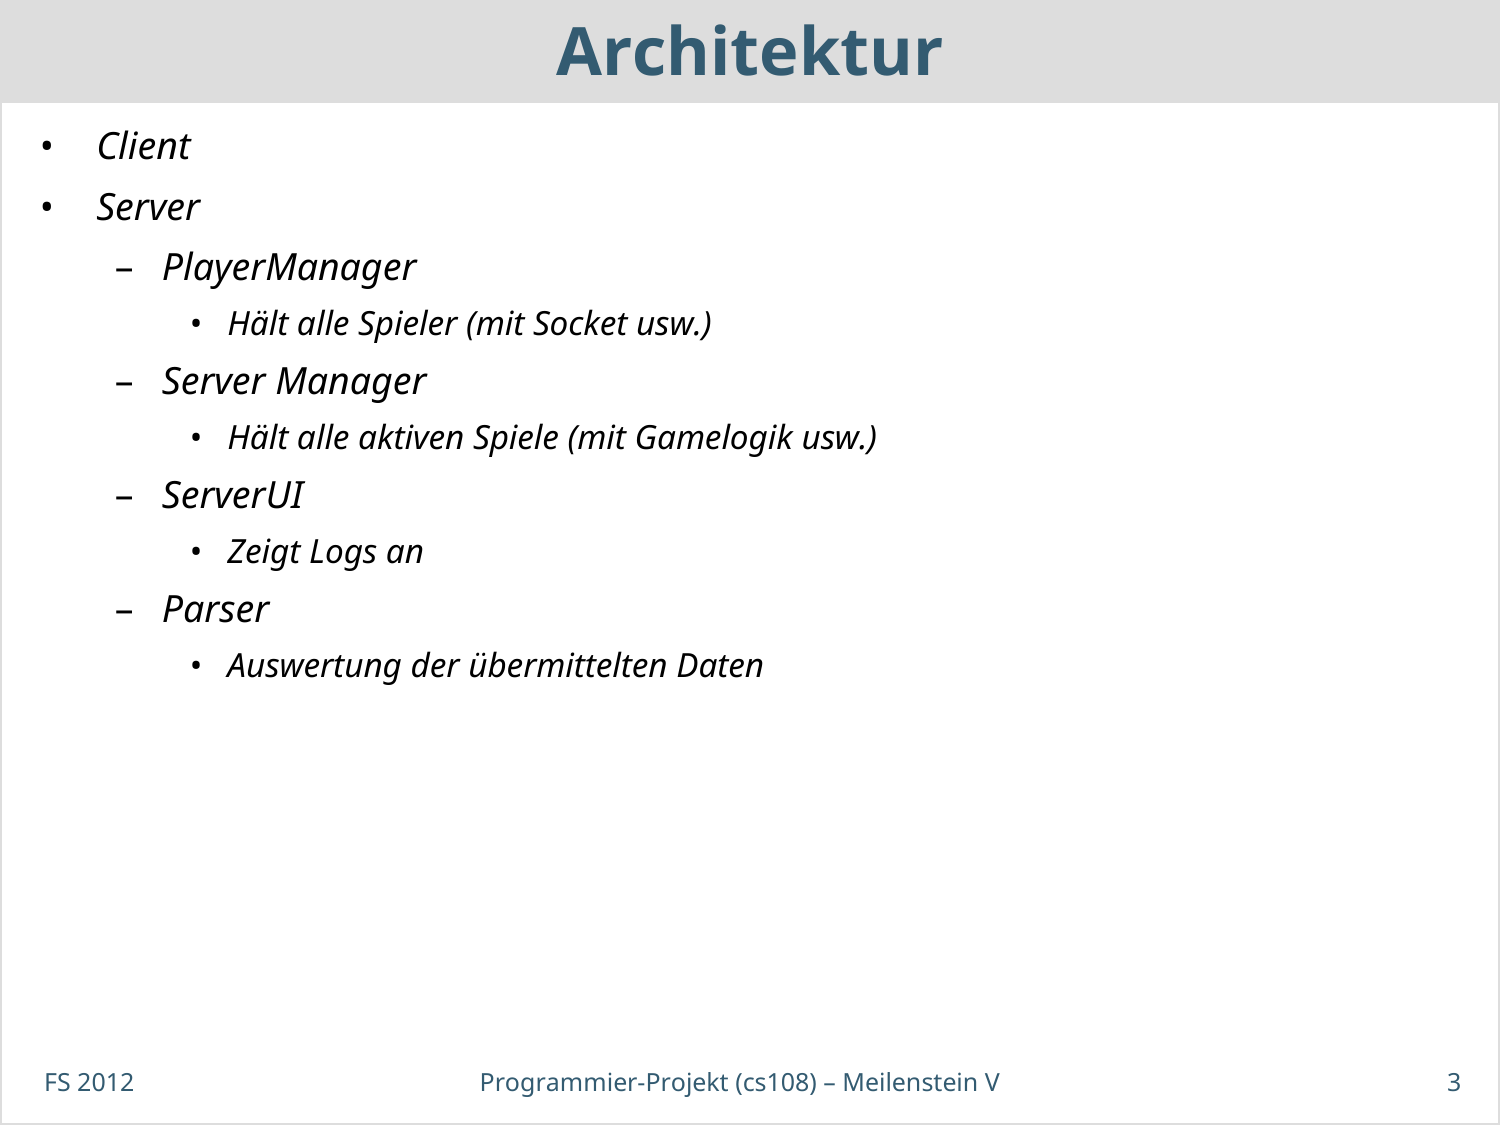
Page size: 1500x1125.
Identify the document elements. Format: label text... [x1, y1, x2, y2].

title Architektur [0, 0, 1500, 100]
list Client Server PlayerManager Hält alle Spieler (mit Socket usw.) Server Manager Hält alle aktiven Spiele (mit Gamelogik usw.) ServerUI Zeigt Logs an Parser Auswertung der übermittelten Daten [24, 112, 1476, 1001]
text_box Programmier-Projekt (cs108) – Meilenstein V [300, 1058, 1201, 1107]
text_box FS 2012 [29, 1058, 195, 1097]
text_box <number> [1375, 1058, 1477, 1097]
